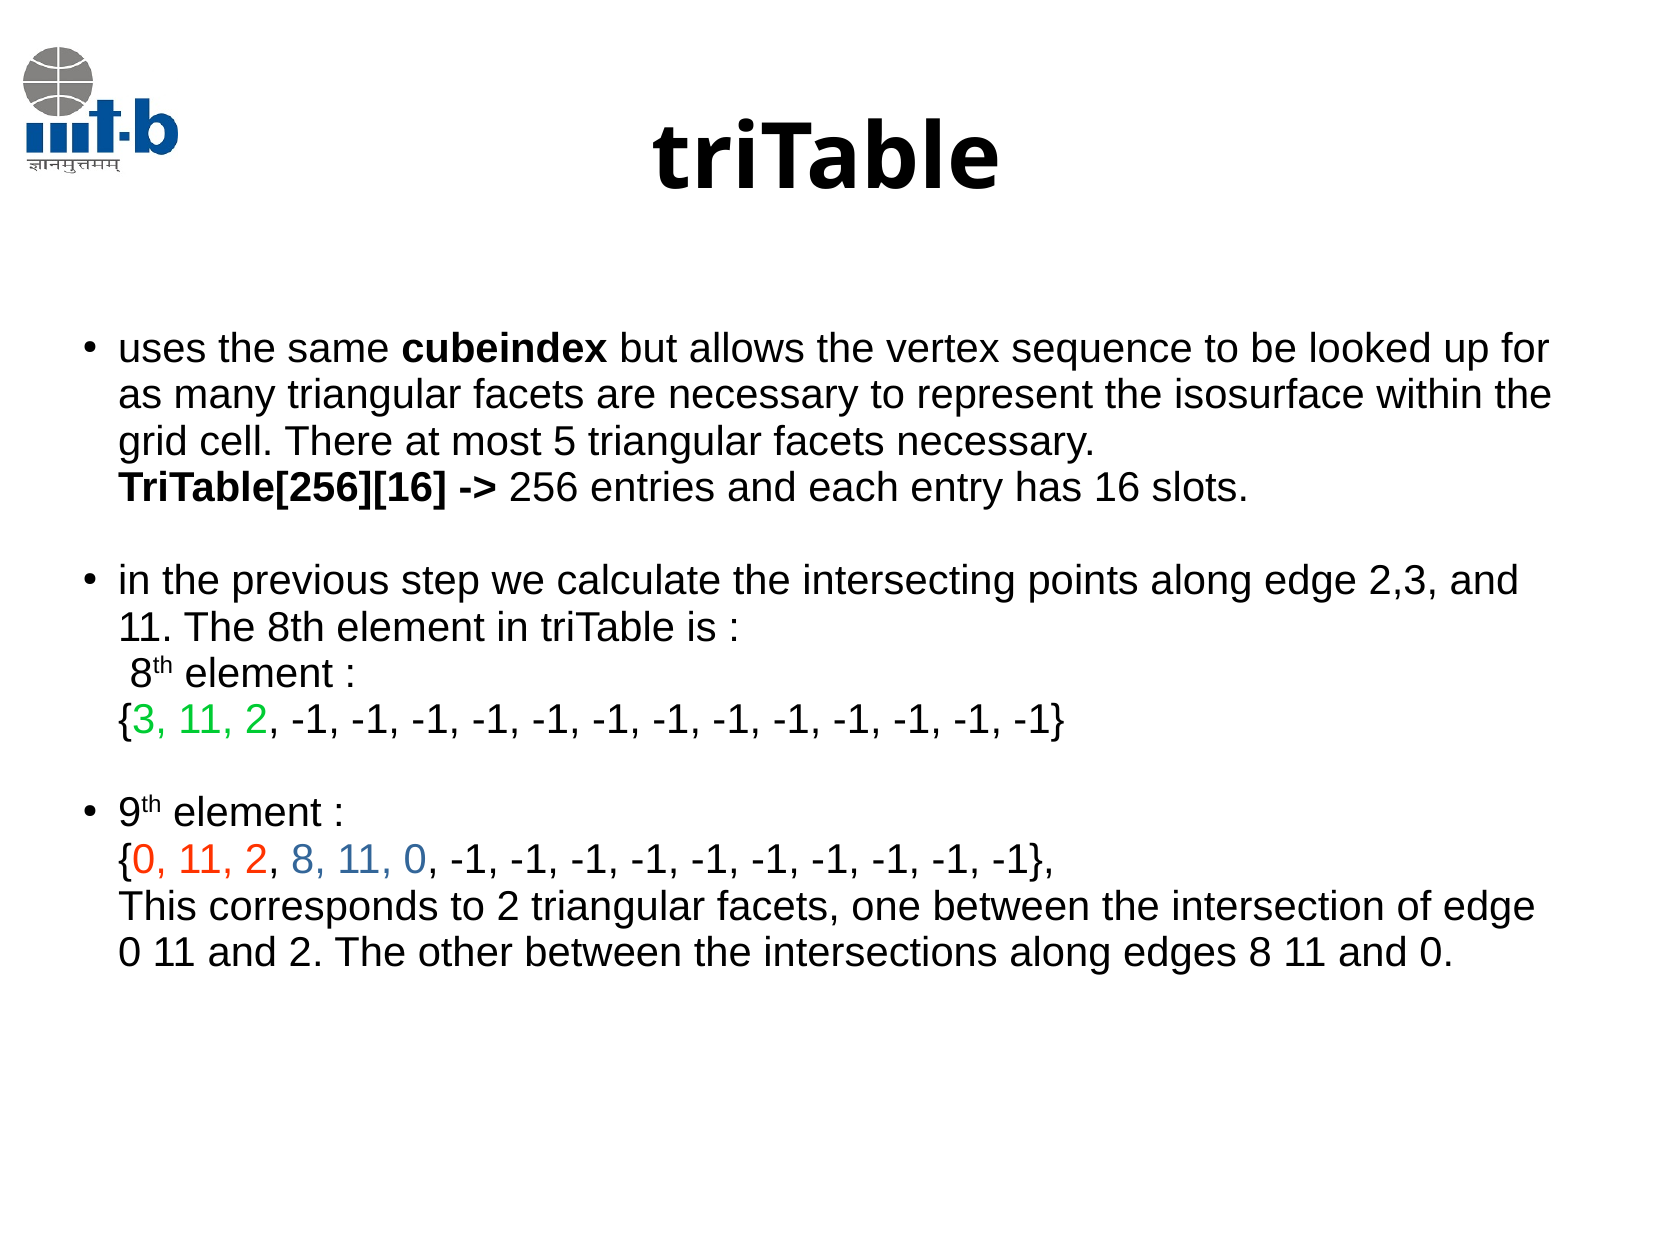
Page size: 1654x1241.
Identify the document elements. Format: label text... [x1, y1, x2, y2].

picture [23, 35, 178, 189]
title triTable [82, 49, 1571, 257]
subtitle uses the same cubeindex but allows the vertex sequence to be looked up for as many triangular facets are necessary to represent the isosurface within the grid cell. There at most 5 triangular facets necessary. TriTable[256][16] -> 256 entries and each entry has 16 slots. in the previous step we calculate the intersecting points along edge 2,3, and 11. The 8th element in triTable is : 8th element : {3, 11, 2, -1, -1, -1, -1, -1, -1, -1, -1, -1, -1, -1, -1, -1} 9th element : {0, 11, 2, 8, 11, 0, -1, -1, -1, -1, -1, -1, -1, -1, -1, -1}, This corresponds to 2 triangular facets, one between the intersection of edge 0 11 and 2. The other between the intersections along edges 8 11 and 0. [82, 290, 1571, 1010]
